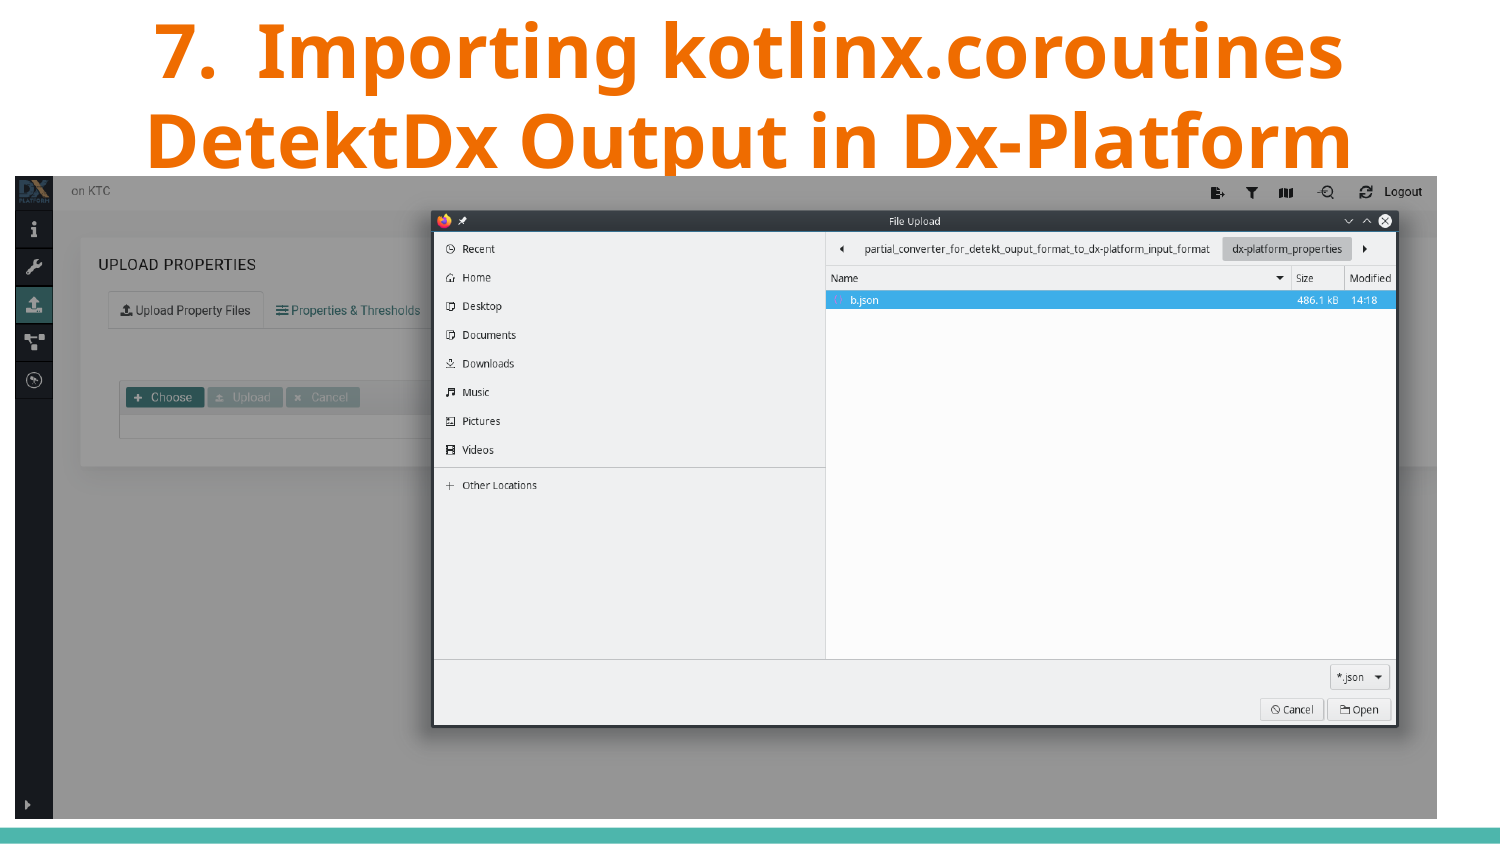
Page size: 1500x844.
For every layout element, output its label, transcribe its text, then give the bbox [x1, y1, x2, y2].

picture [15, 176, 1437, 819]
title 7. Importing kotlinx.coroutines DetektDx Output in Dx-Platform [51, 55, 1449, 132]
